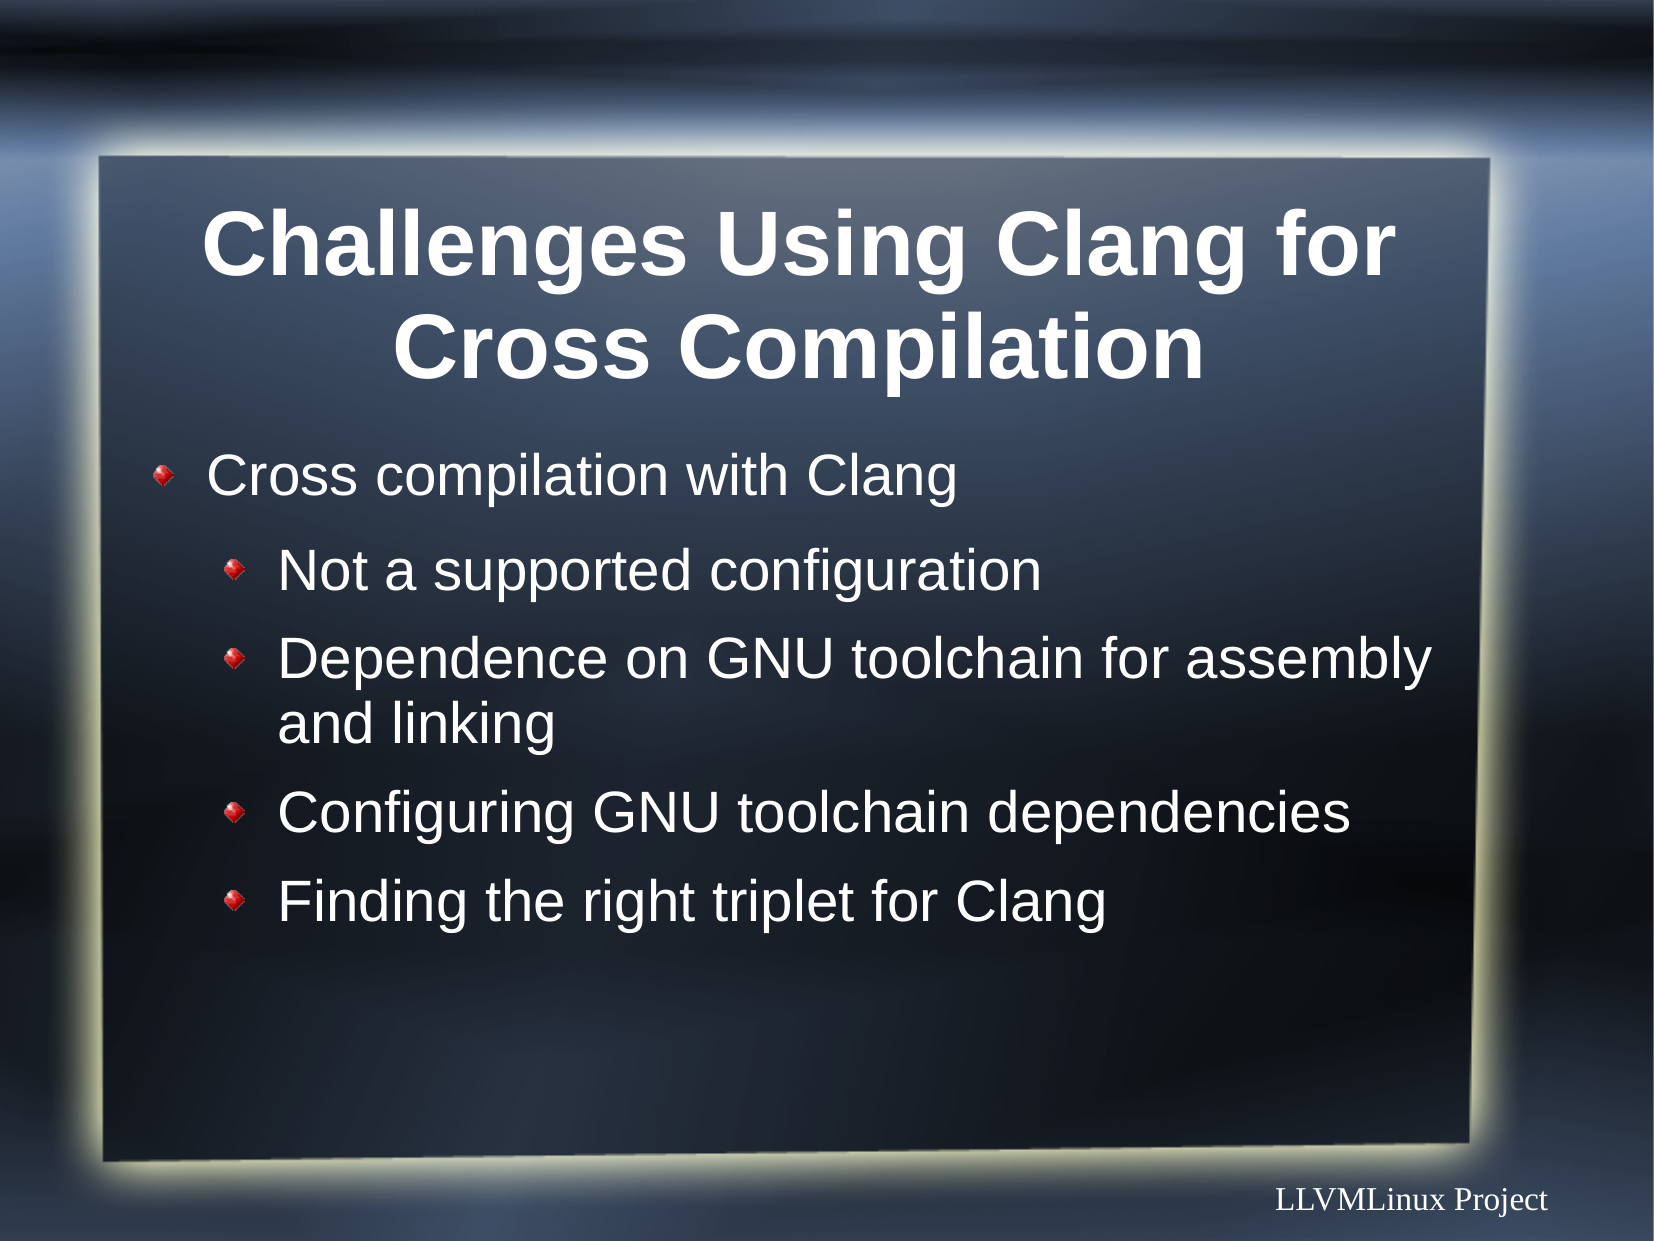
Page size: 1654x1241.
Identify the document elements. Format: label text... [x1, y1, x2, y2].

picture [0, 0, 1654, 1241]
list Cross compilation with Clang Not a supported configuration Dependence on GNU toolchain for assembly and linking Configuring GNU toolchain dependencies Finding the right triplet for Clang [135, 442, 1447, 1163]
title Challenges Using Clang for Cross Compilation [124, 177, 1477, 414]
